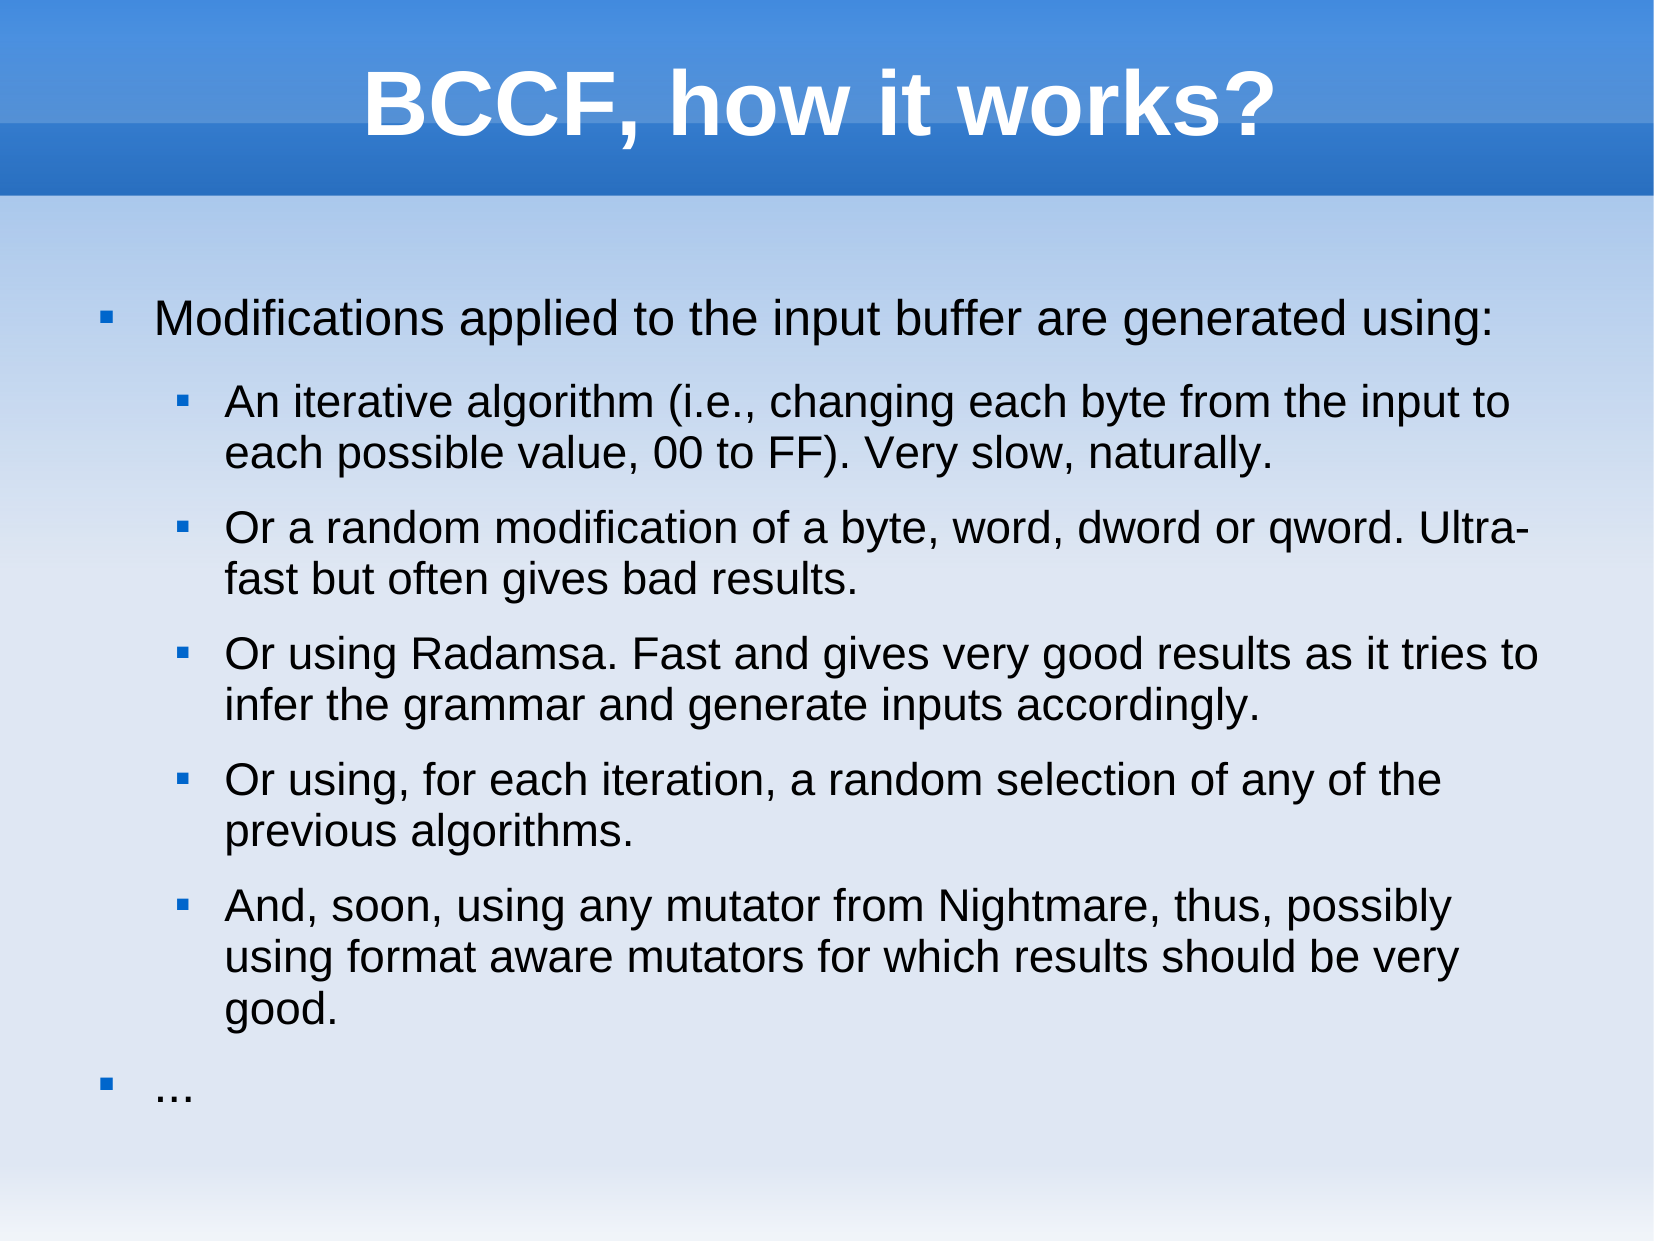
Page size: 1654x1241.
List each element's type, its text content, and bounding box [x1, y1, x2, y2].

picture [0, 0, 1654, 1241]
list Modifications applied to the input buffer are generated using: An iterative algorithm (i.e., changing each byte from the input to each possible value, 00 to FF). Very slow, naturally. Or a random modification of a byte, word, dword or qword. Ultra-fast but often gives bad results. Or using Radamsa. Fast and gives very good results as it tries to infer the grammar and generate inputs accordingly. Or using, for each iteration, a random selection of any of the previous algorithms. And, soon, using any mutator from Nightmare, thus, possibly using format aware mutators for which results should be very good. ... [82, 290, 1571, 1114]
title BCCF, how it works? [76, 0, 1565, 208]
